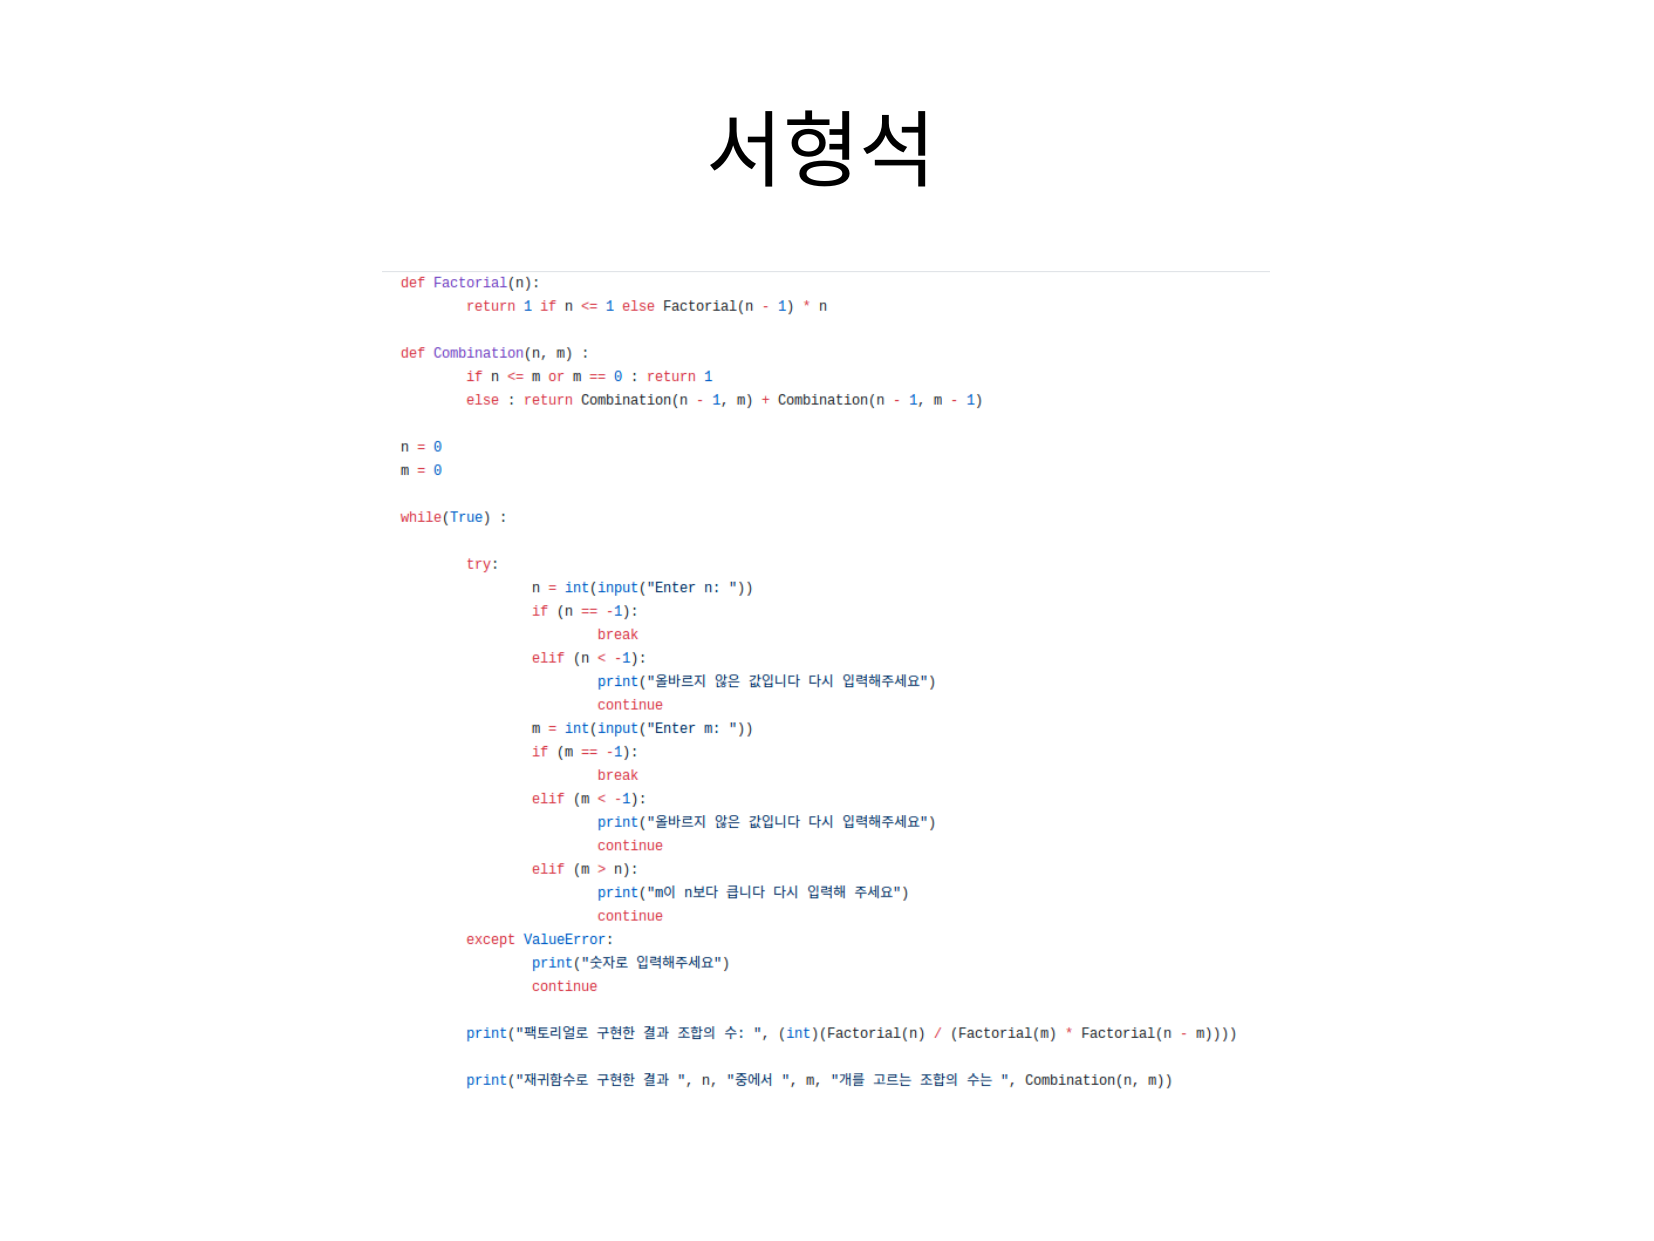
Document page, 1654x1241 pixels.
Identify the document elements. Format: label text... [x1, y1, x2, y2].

picture [382, 271, 1270, 1099]
text_box 서형석 [0, 76, 1654, 216]
